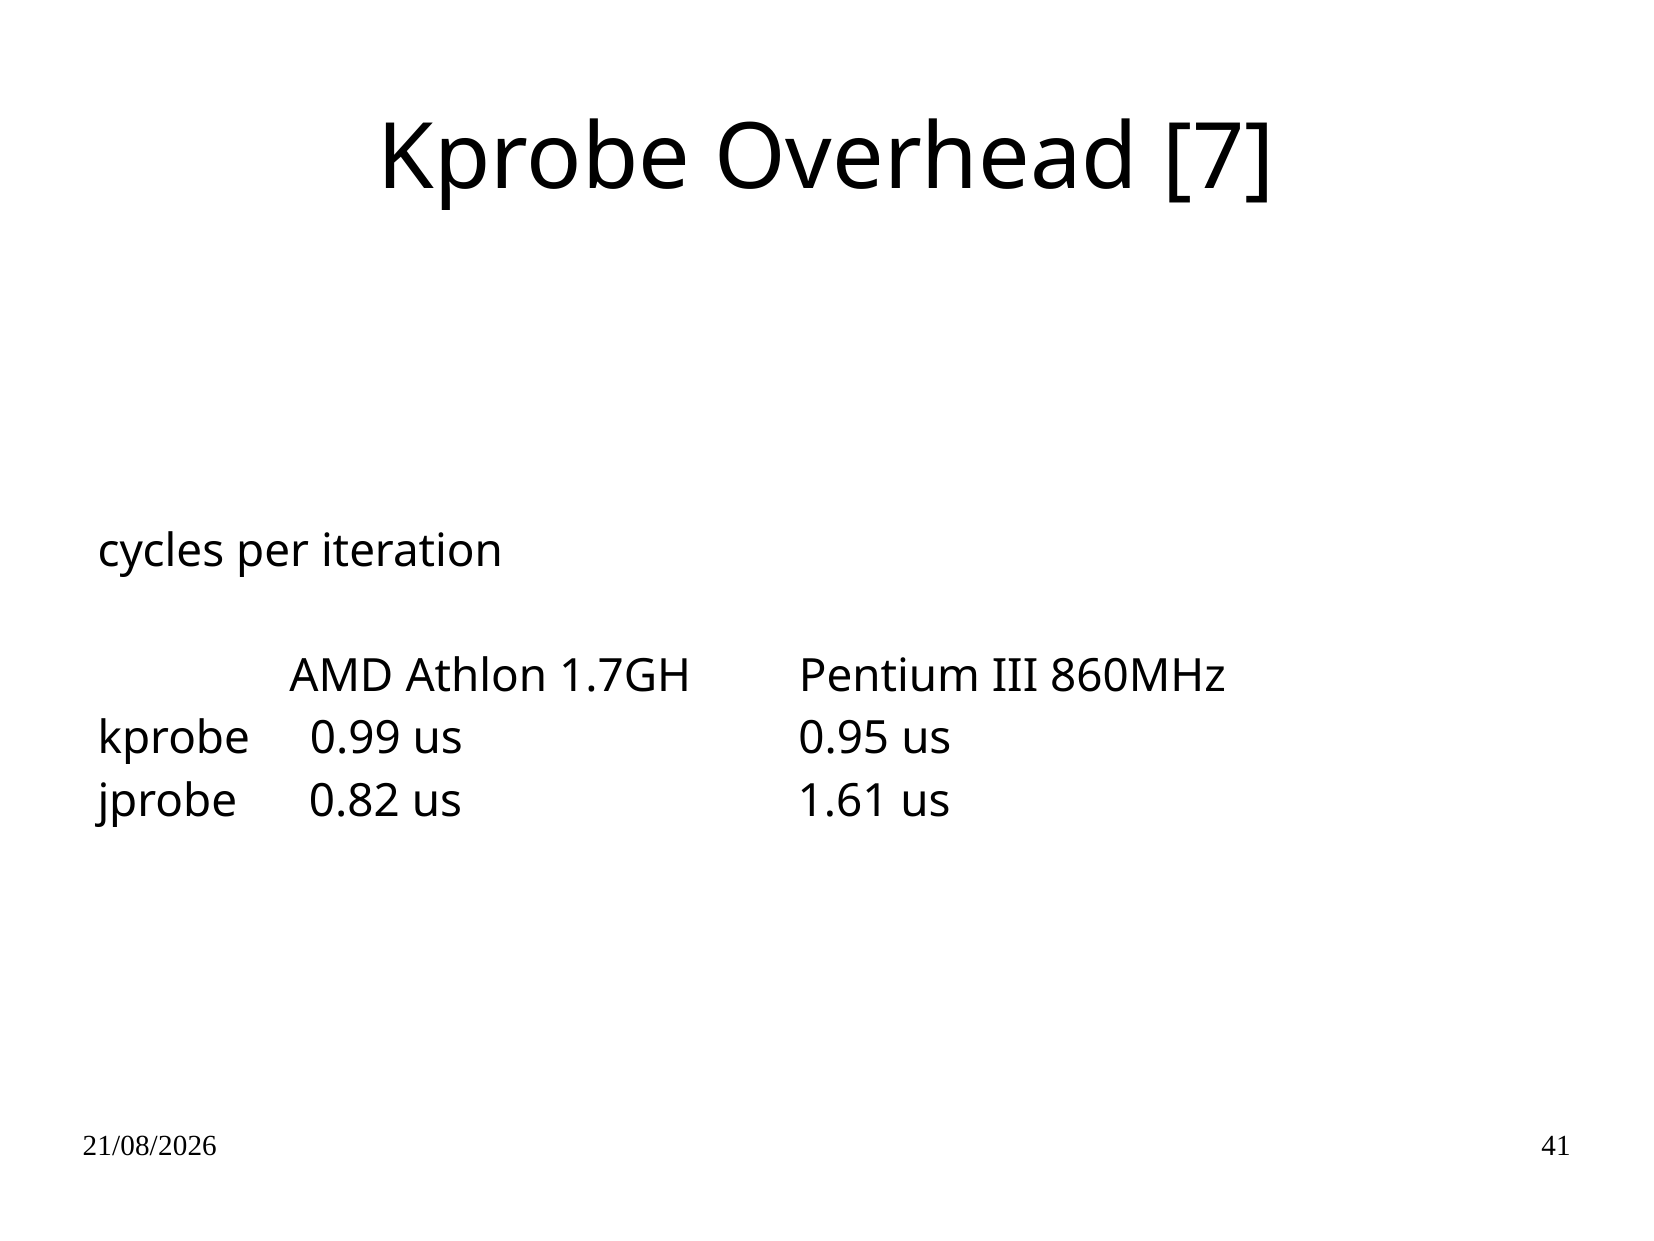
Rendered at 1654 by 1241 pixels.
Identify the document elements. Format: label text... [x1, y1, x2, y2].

title Kprobe Overhead [7] [82, 49, 1571, 257]
text_box cycles per iteration AMD Athlon 1.7GH Pentium III 860MHz kprobe 0.99 us 0.95 us jprobe 0.82 us 1.61 us [82, 510, 1546, 857]
